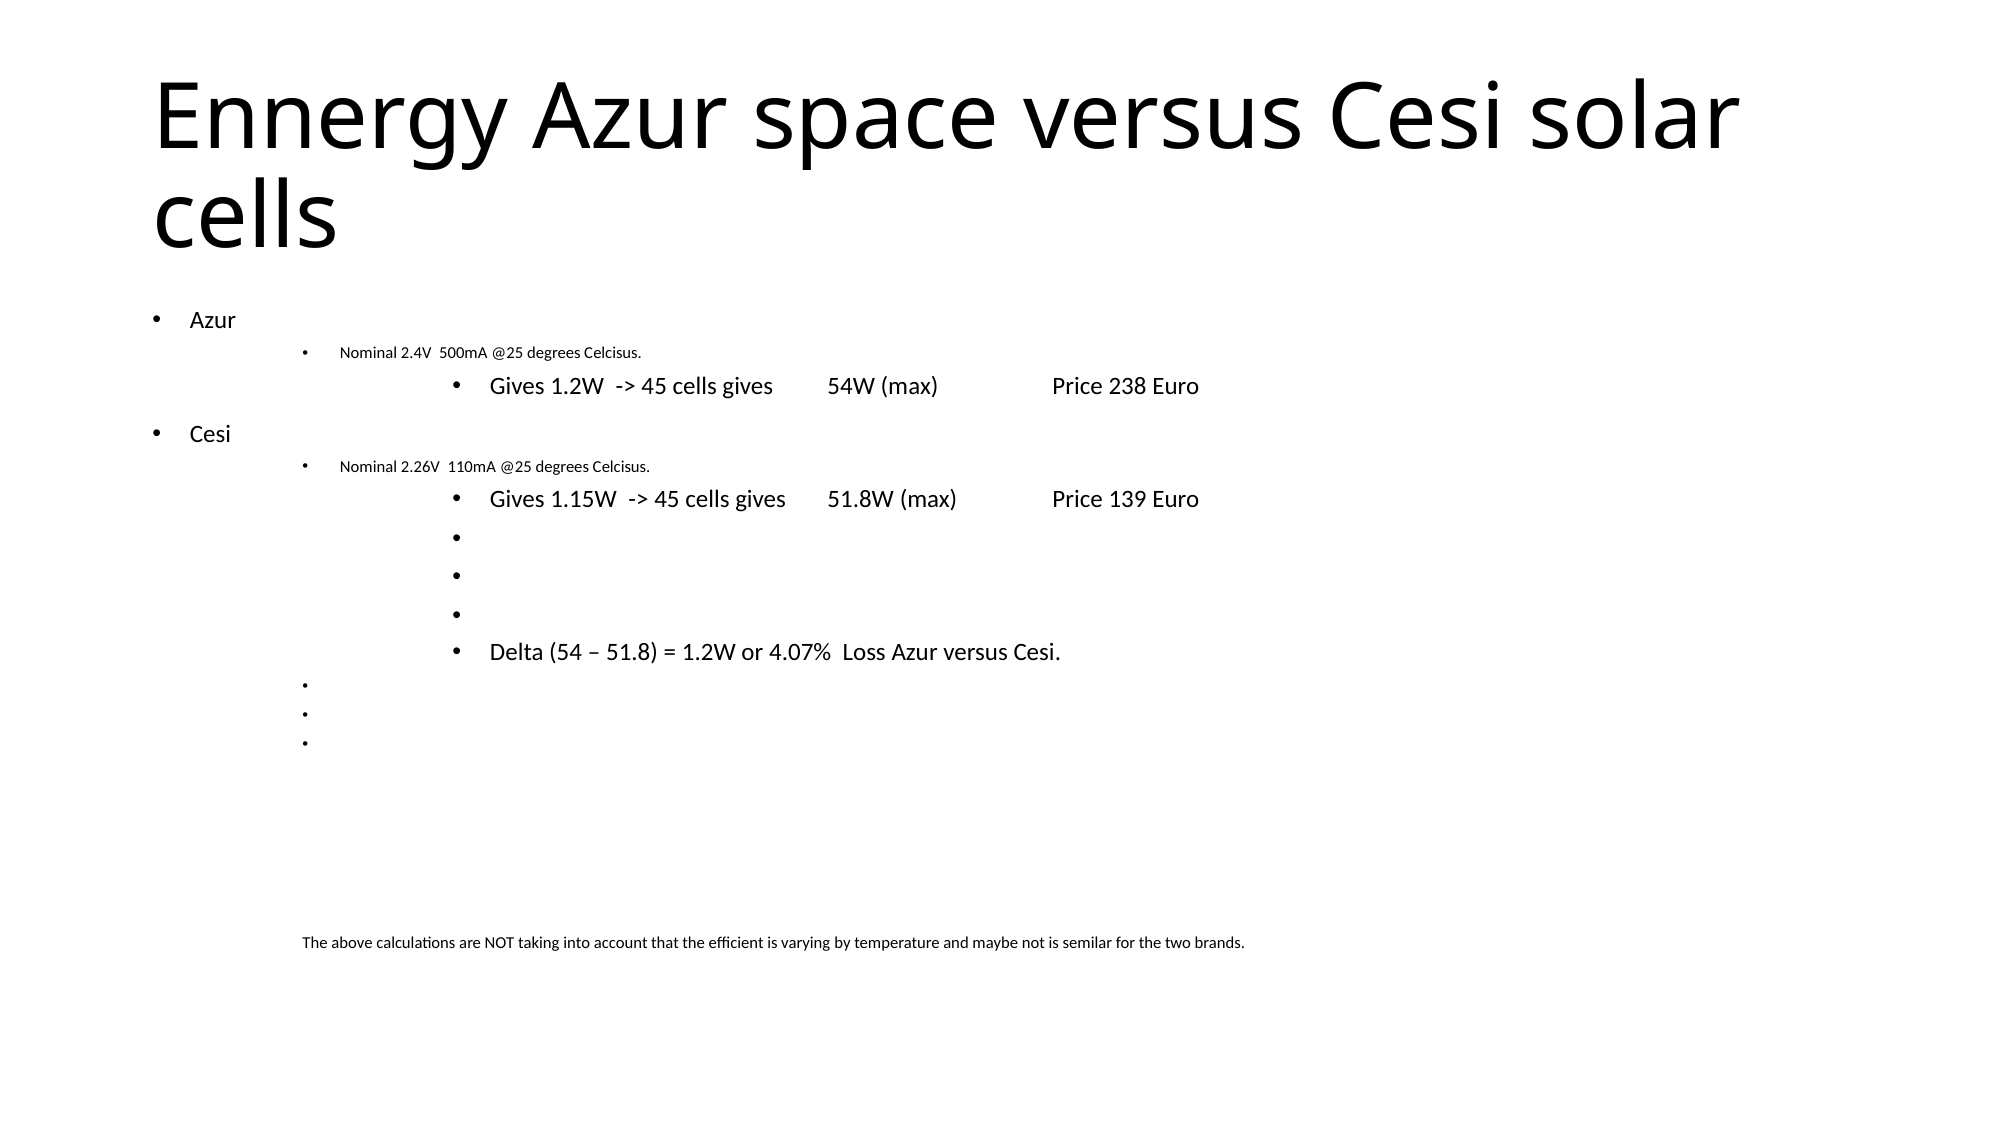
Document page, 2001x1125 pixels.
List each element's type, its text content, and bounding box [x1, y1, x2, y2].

title Ennergy Azur space versus Cesi solar cells [137, 59, 1863, 278]
list Azur Nominal 2.4V 500mA @25 degrees Celcisus. Gives 1.2W -> 45 cells gives 54W (max) Price 238 Euro Cesi Nominal 2.26V 110mA @25 degrees Celcisus. Gives 1.15W -> 45 cells gives 51.8W (max) Price 139 Euro Delta (54 – 51.8) = 1.2W or 4.07% Loss Azur versus Cesi. The above calculations are NOT taking into account that the efficient is varying by temperature and maybe not is semilar for the two brands. [137, 299, 1863, 1014]
